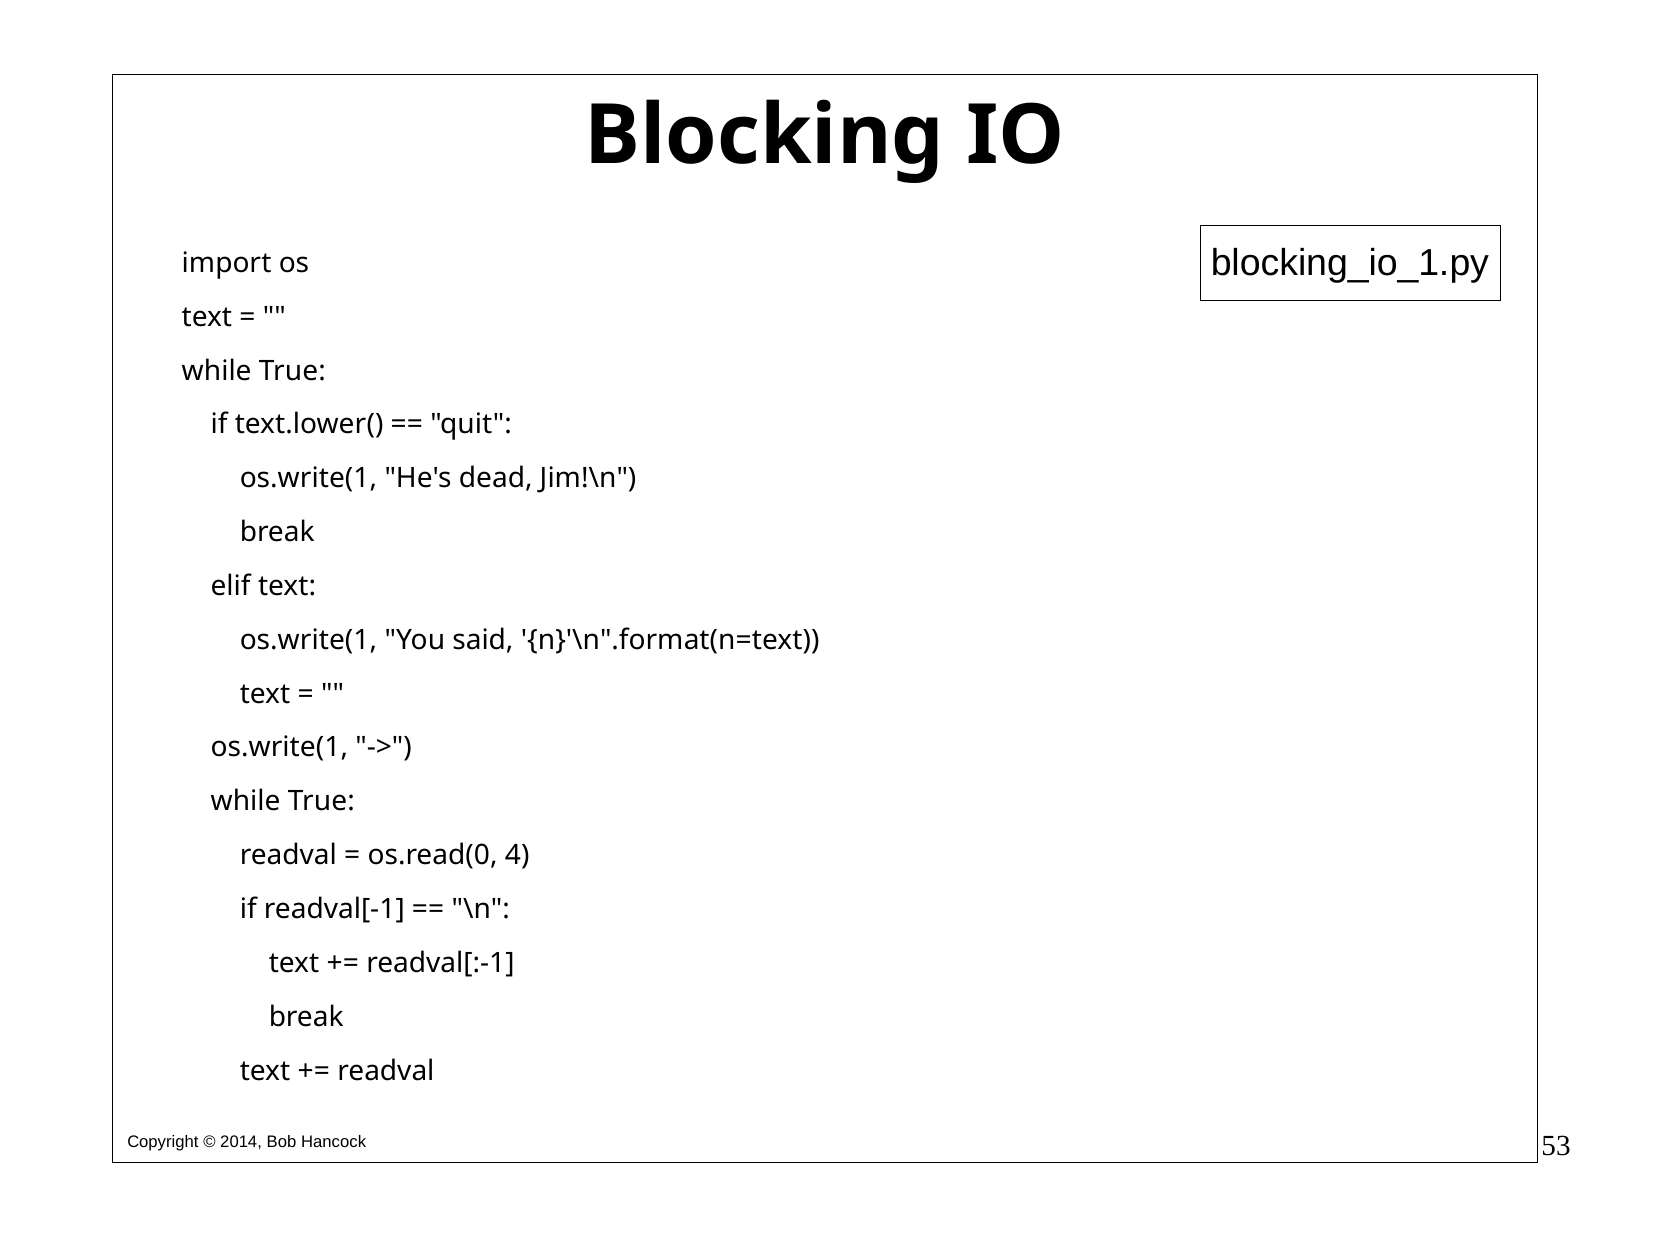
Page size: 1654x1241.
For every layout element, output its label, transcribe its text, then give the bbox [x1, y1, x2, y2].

list import os text = "" while True: if text.lower() == "quit": os.write(1, "He's dead, Jim!\n") break elif text: os.write(1, "You said, '{n}'\n".format(n=text)) text = "" os.write(1, "->") while True: readval = os.read(0, 4) if readval[-1] == "\n": text += readval[:-1] break text += readval [144, 242, 1495, 1105]
text_box blocking_io_1.py [1200, 225, 1501, 301]
title Blocking IO [112, 75, 1538, 188]
text_box Copyright © 2014, Bob Hancock [112, 1125, 382, 1159]
